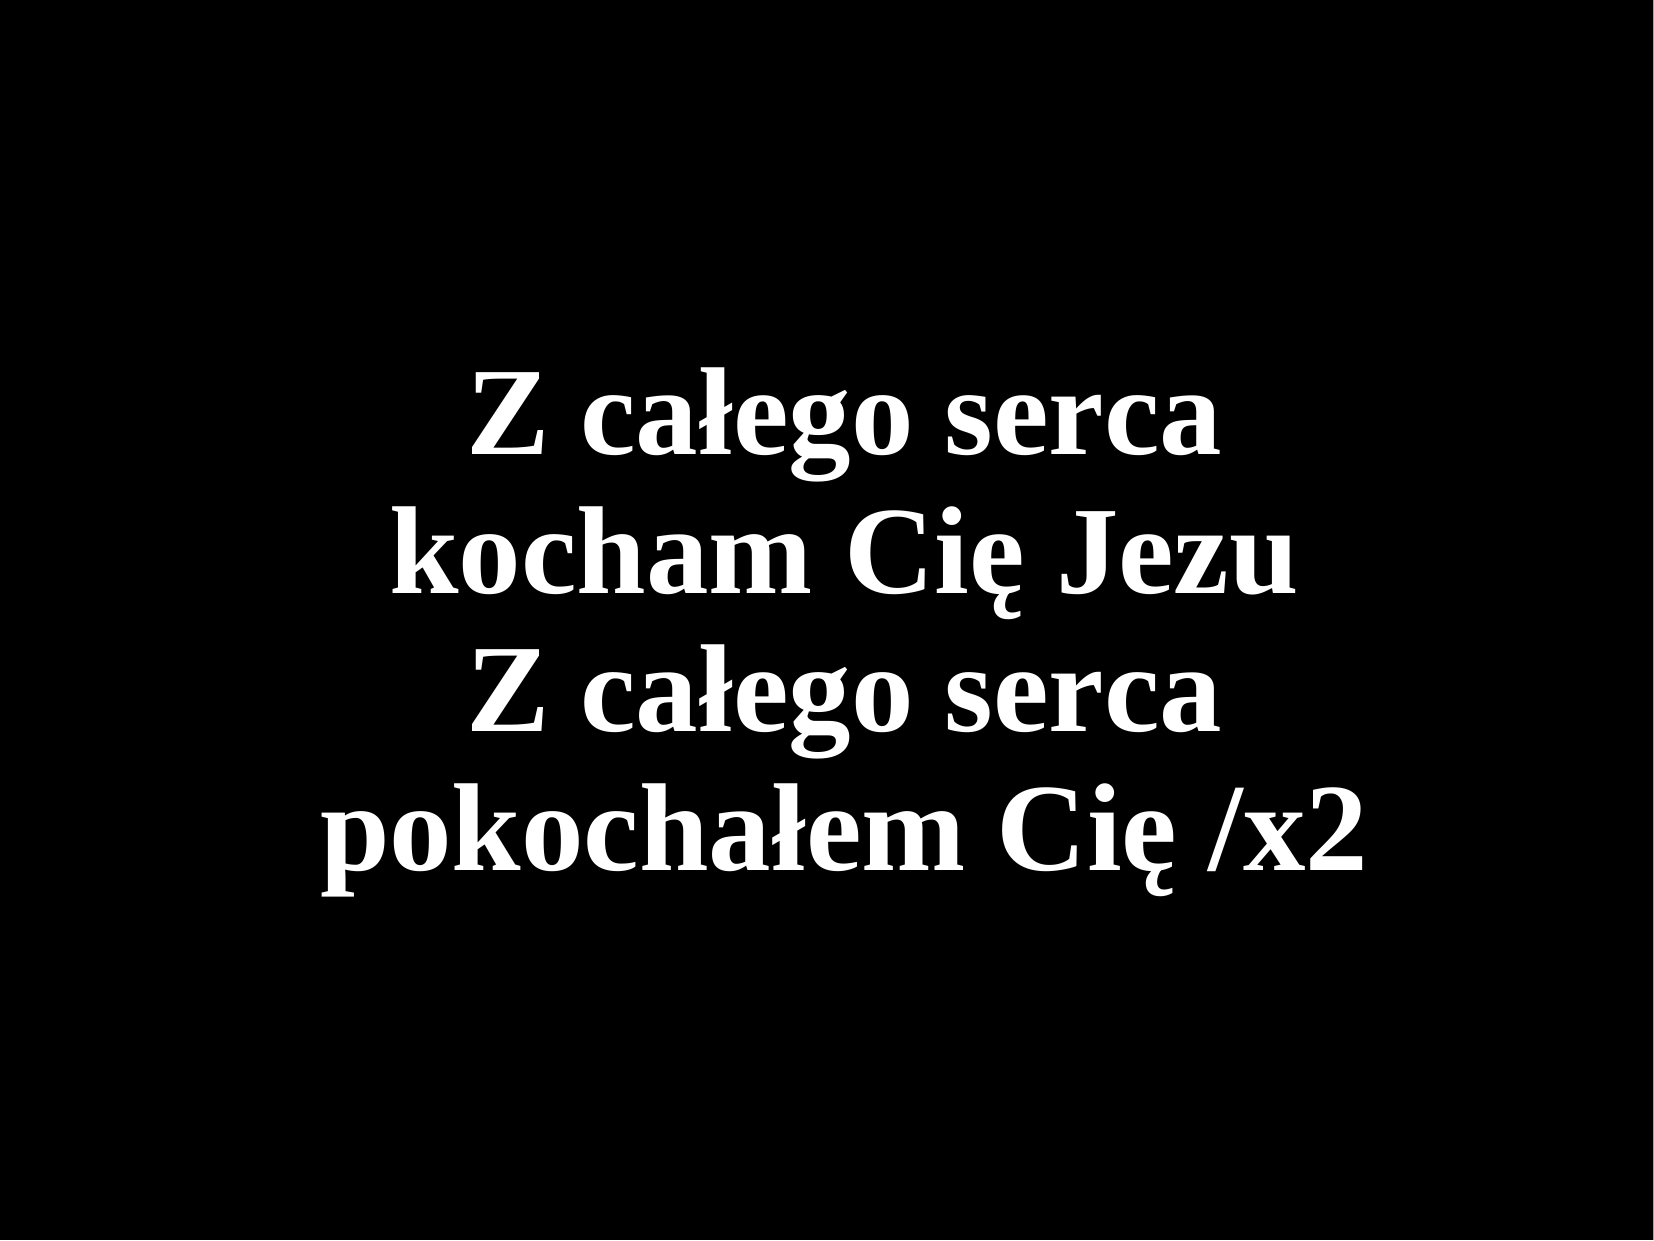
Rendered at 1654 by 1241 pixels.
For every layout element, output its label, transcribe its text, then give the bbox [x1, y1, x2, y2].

subtitle Z całego serca kocham Cię Jezu Z całego serca pokochałem Cię /x2 [0, 0, 1654, 1241]
